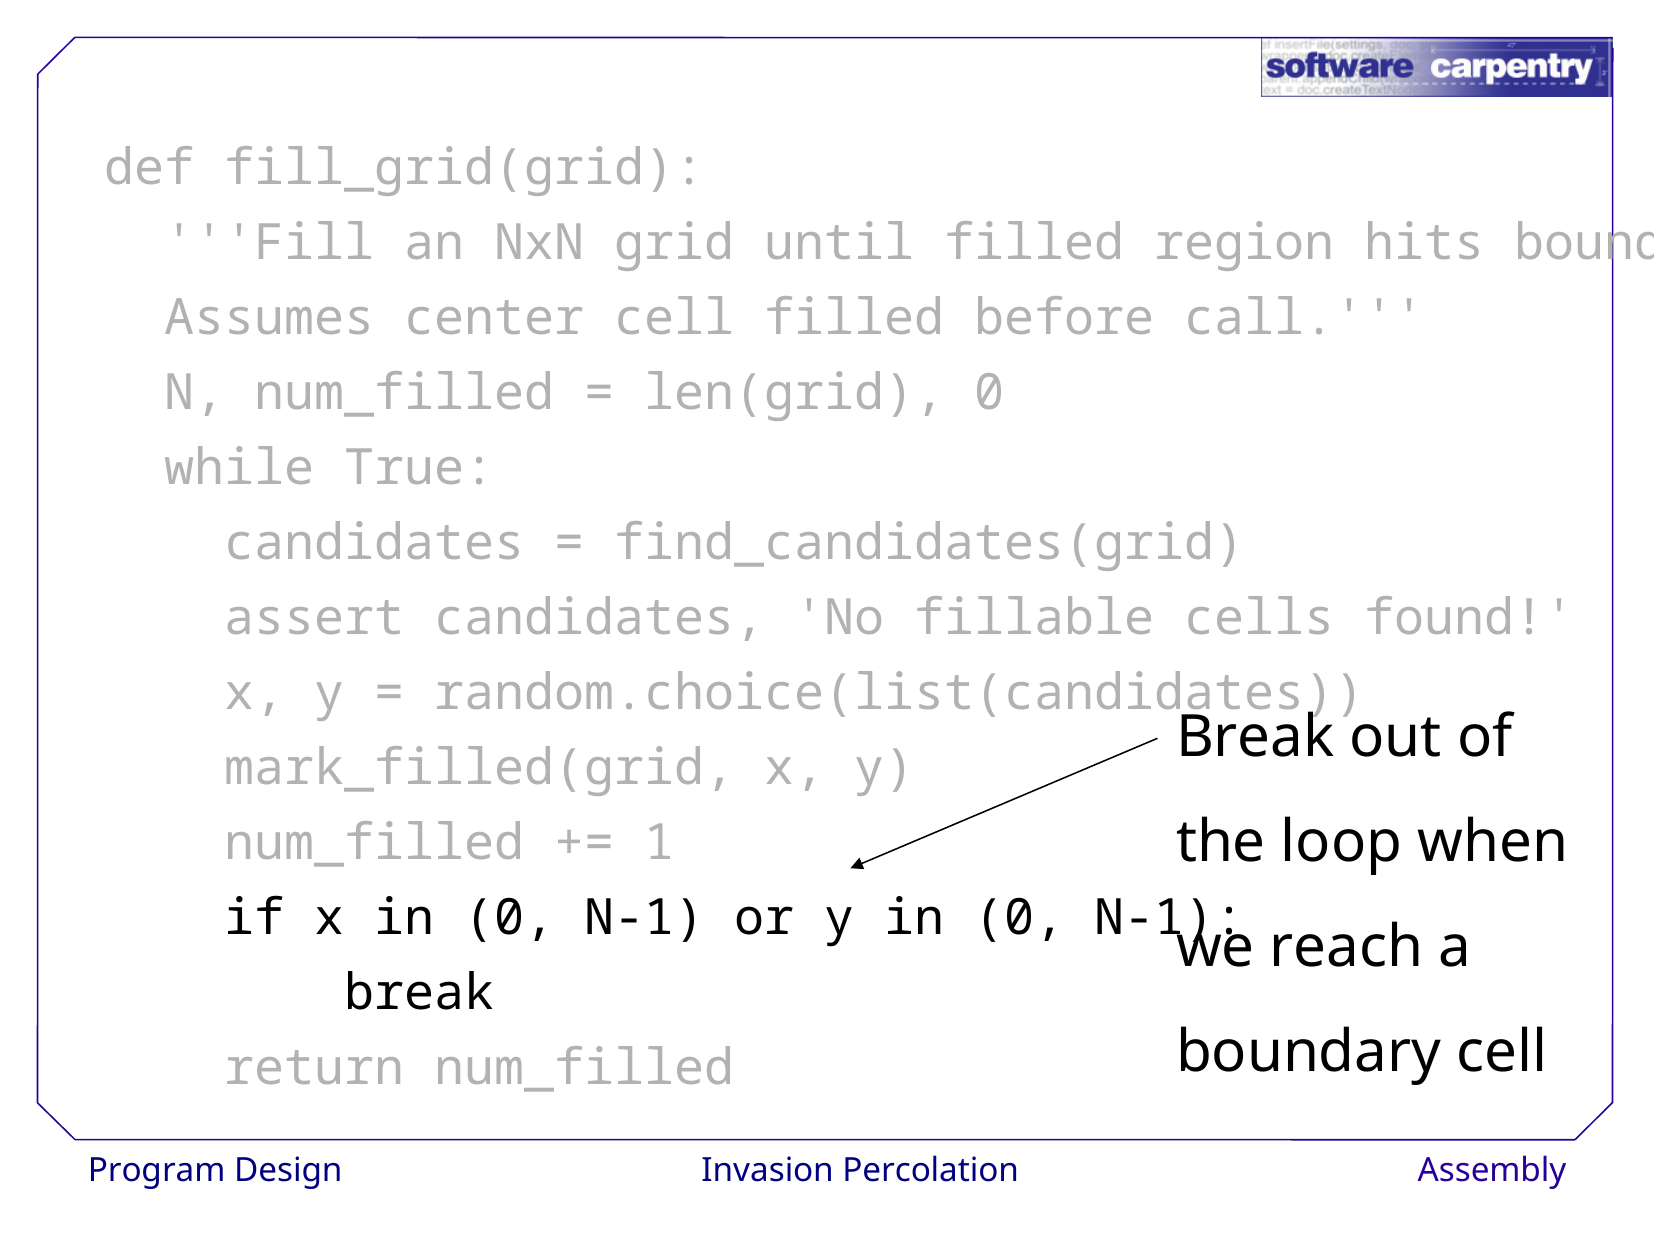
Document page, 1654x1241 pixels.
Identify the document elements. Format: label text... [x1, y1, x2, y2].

text_box Break out of the loop when we reach a boundary cell [1161, 655, 1584, 1091]
picture [1261, 39, 1613, 97]
text_box def fill_grid(grid): '''Fill an NxN grid until filled region hits boundary. Assumes center cell filled before call.''' N, num_filled = len(grid), 0 while True: candidates = find_candidates(grid) assert candidates, 'No fillable cells found!' x, y = random.choice(list(candidates)) mark_filled(grid, x, y) num_filled += 1 if x in (0, N-1) or y in (0, N-1): break return num_filled [89, 112, 1508, 1055]
